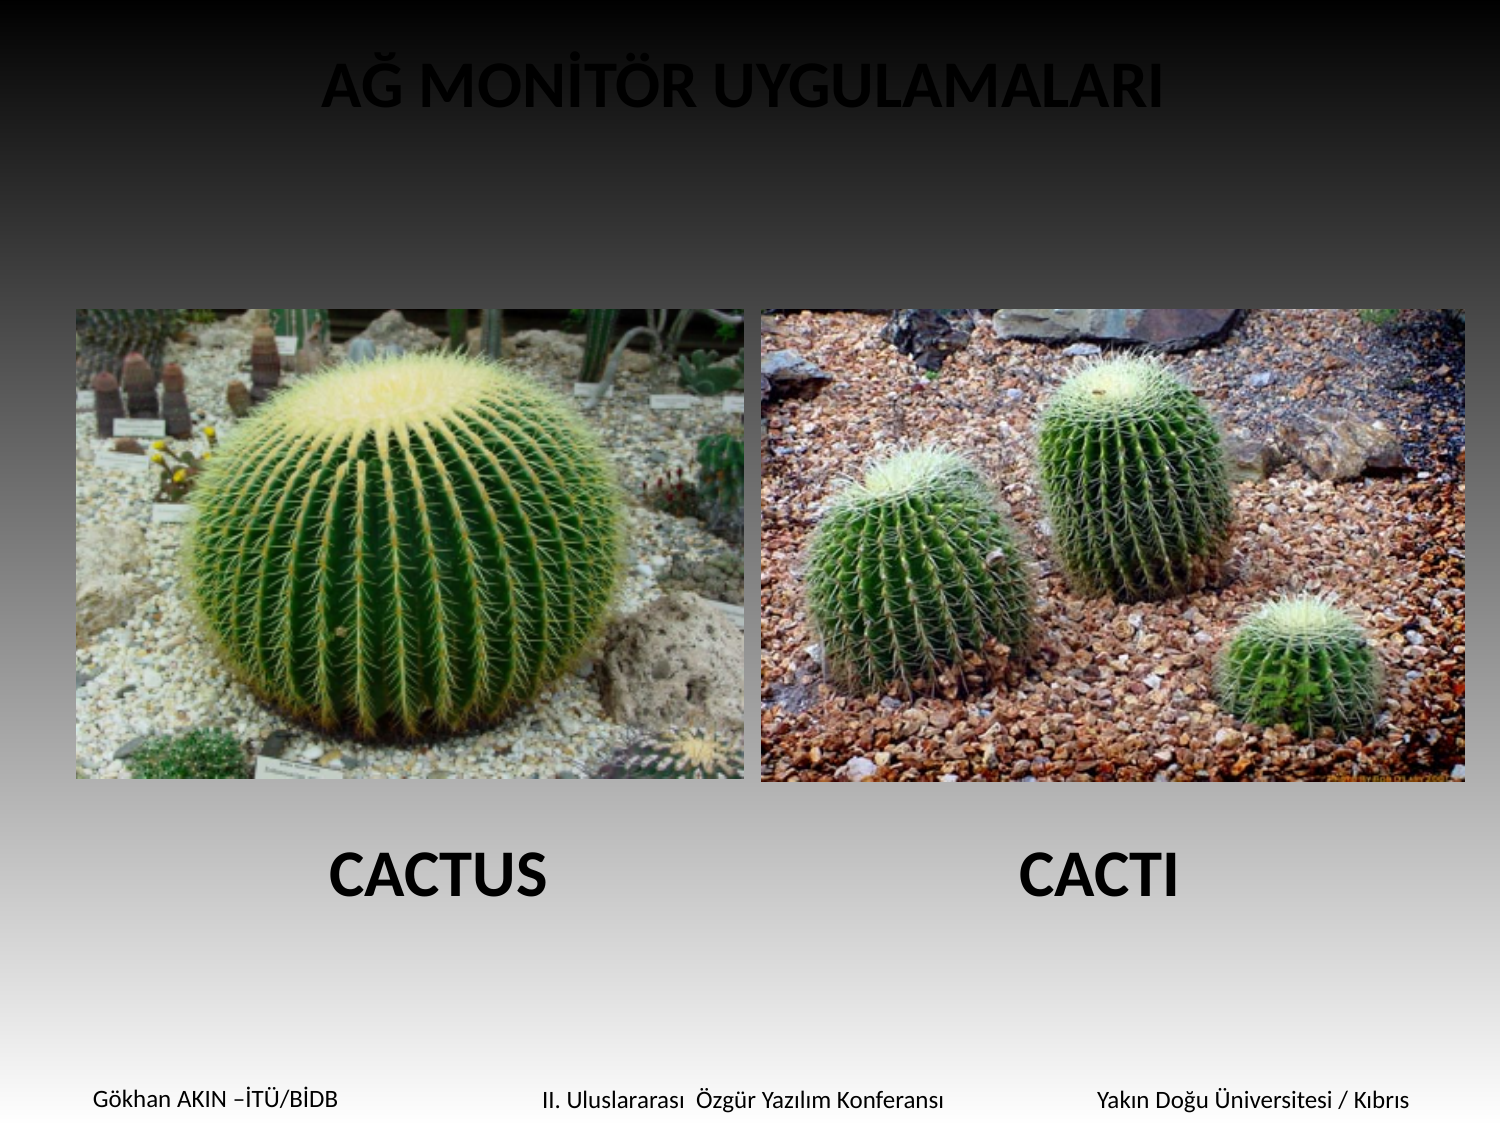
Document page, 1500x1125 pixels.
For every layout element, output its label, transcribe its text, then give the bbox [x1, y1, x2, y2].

text_box CACTUS [314, 822, 563, 918]
text_box AĞ MONİTÖR UYGULAMALARI [76, 33, 1412, 129]
picture [761, 309, 1465, 782]
text_box CACTI [1004, 822, 1196, 918]
picture [76, 309, 744, 779]
